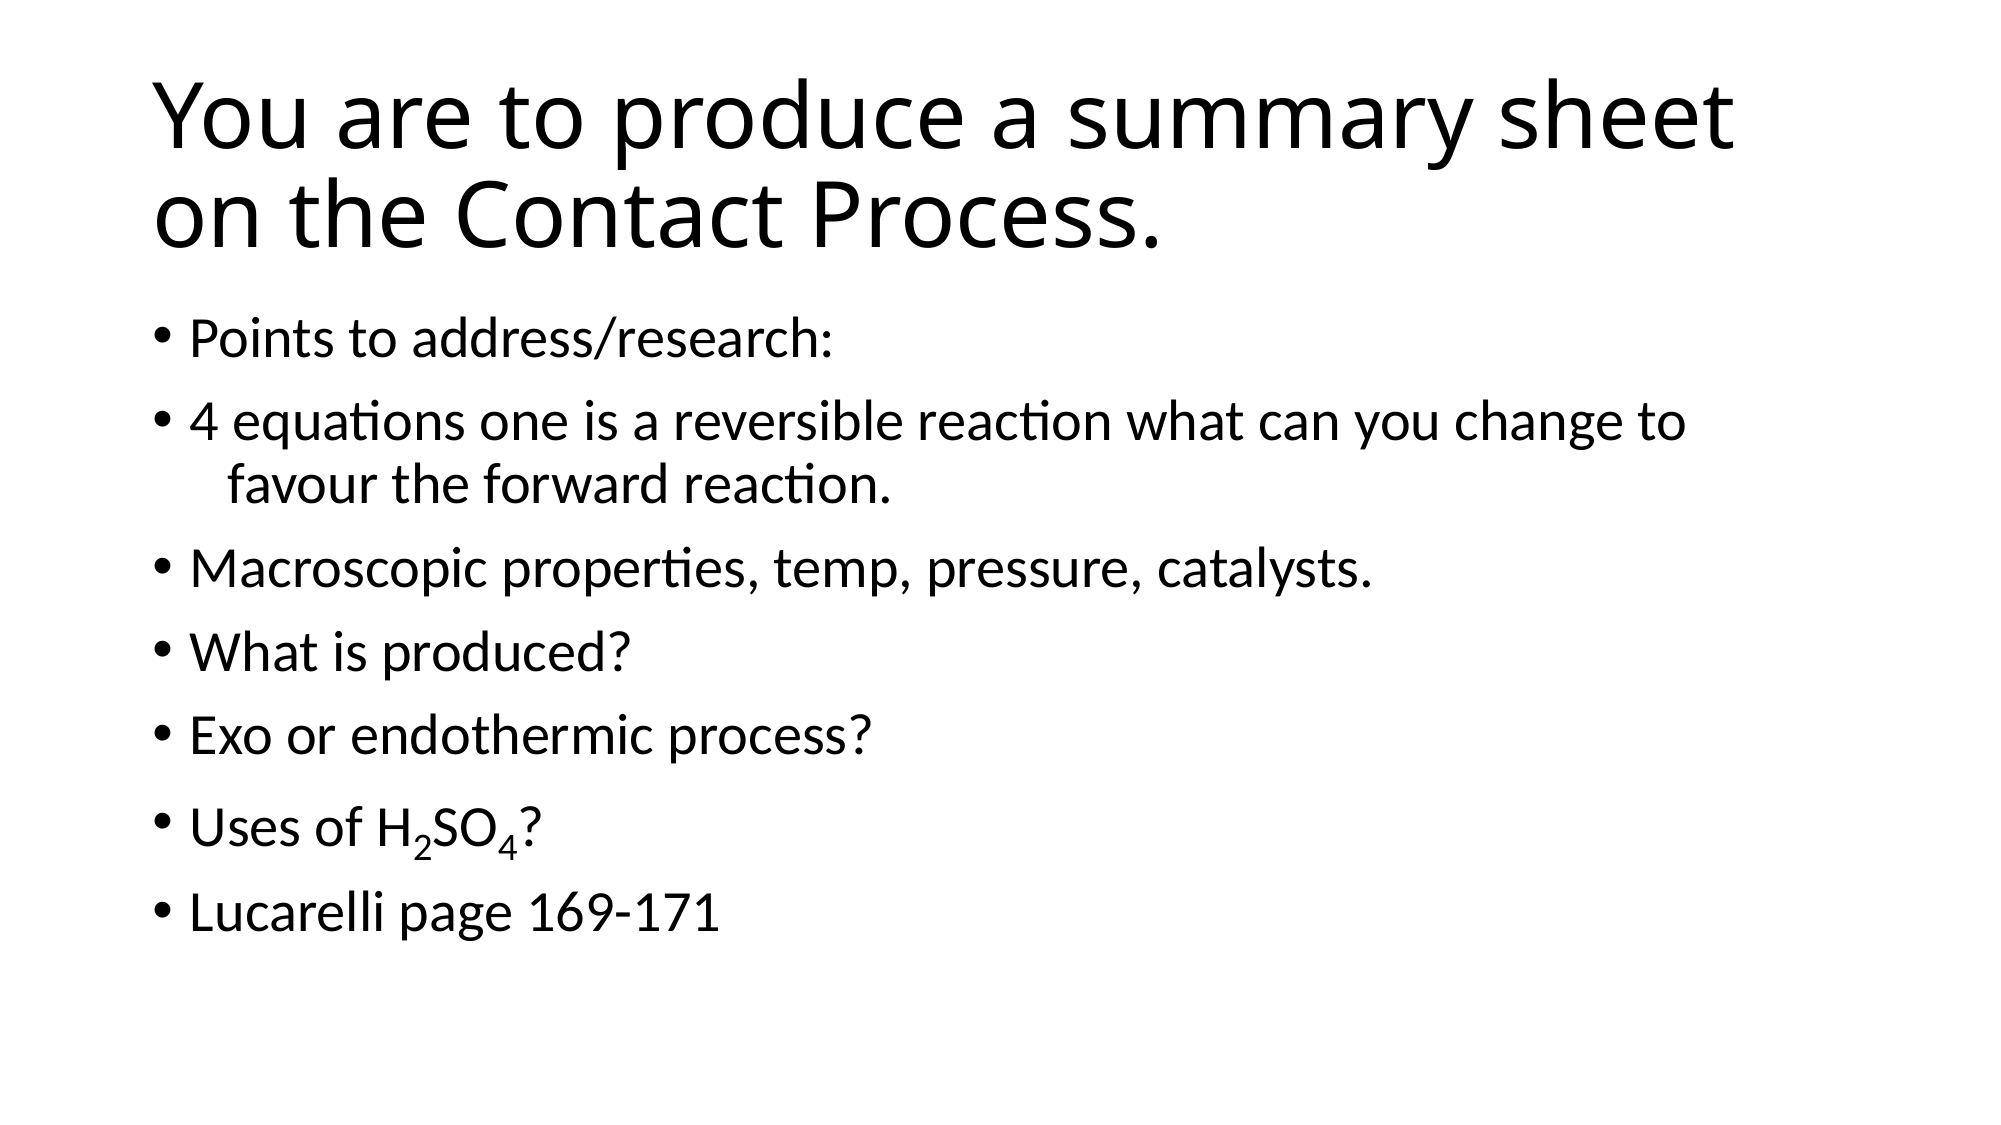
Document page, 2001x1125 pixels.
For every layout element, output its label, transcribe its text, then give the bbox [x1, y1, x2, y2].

list Points to address/research: 4 equations one is a reversible reaction what can you change to favour the forward reaction. Macroscopic properties, temp, pressure, catalysts. What is produced? Exo or endothermic process? Uses of H2SO4? Lucarelli page 169-171 [137, 299, 1863, 1014]
title You are to produce a summary sheet on the Contact Process. [137, 59, 1863, 278]
